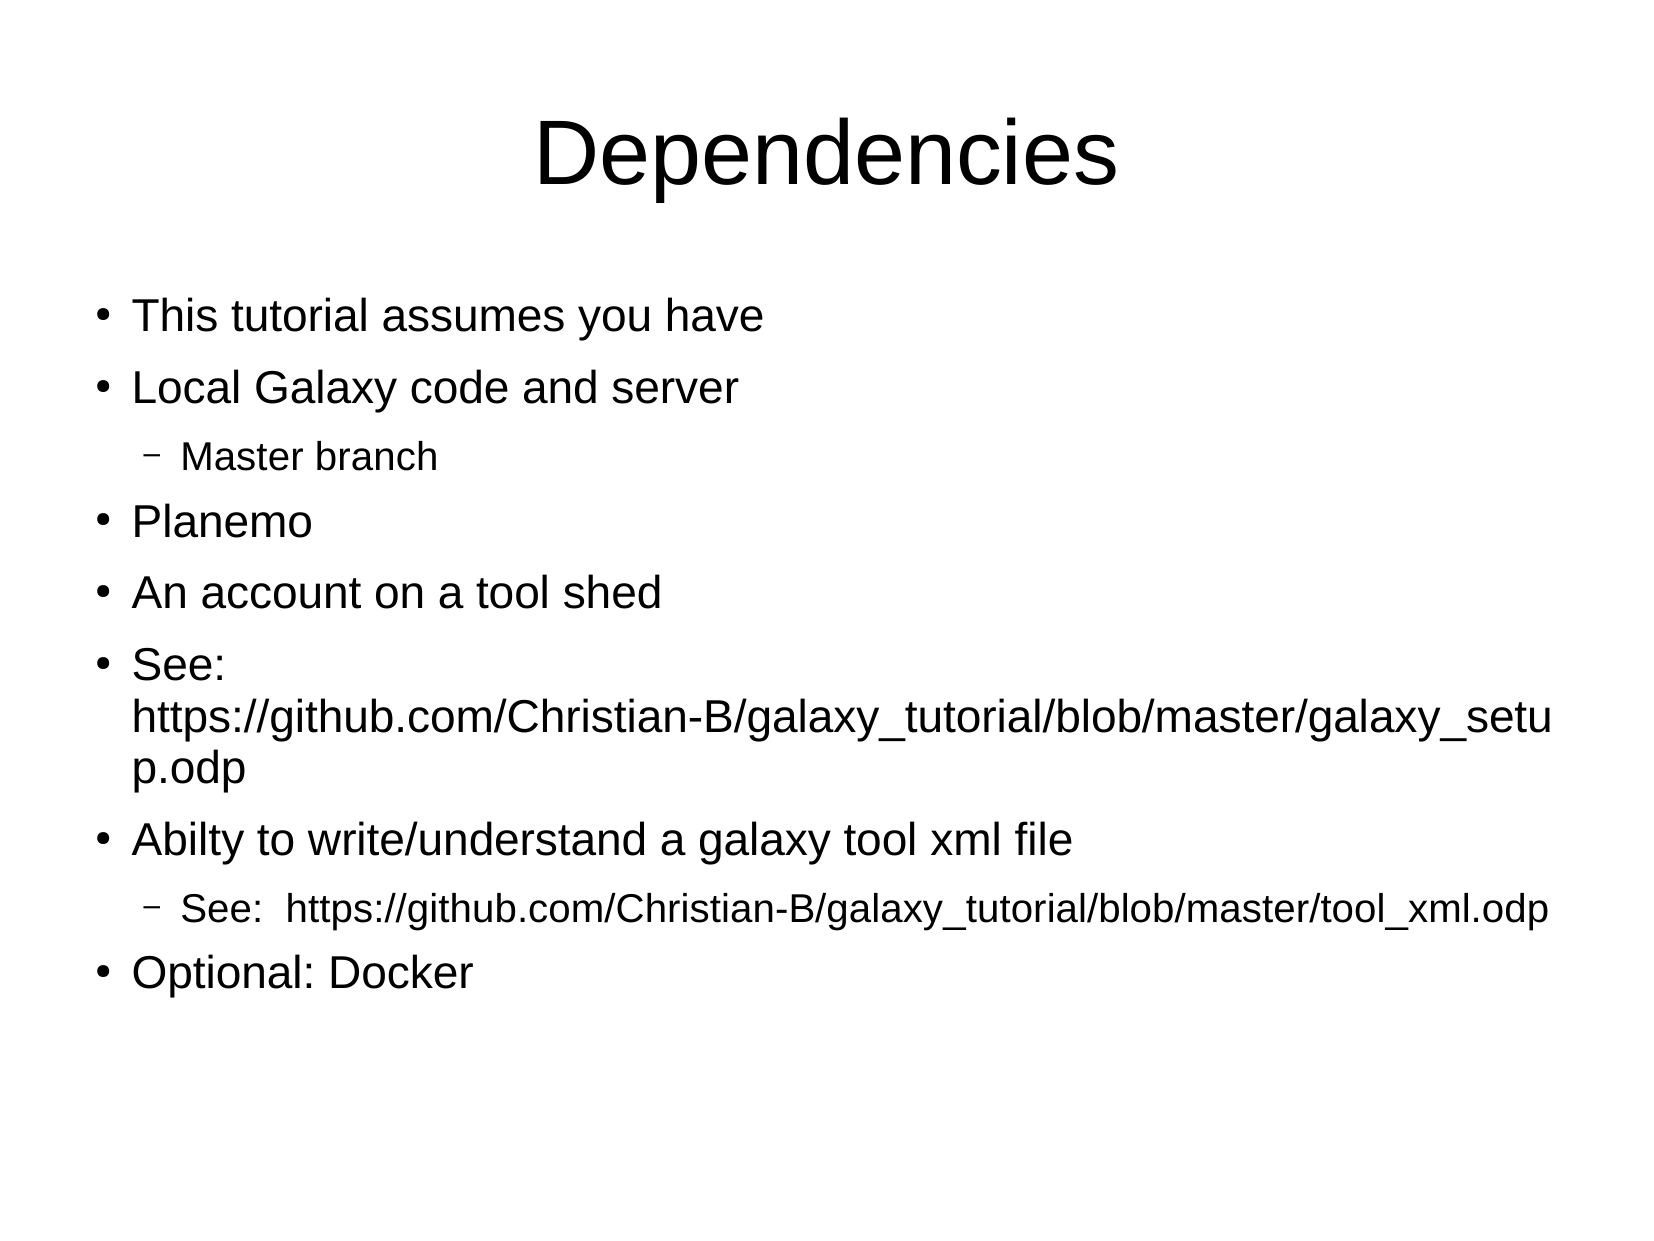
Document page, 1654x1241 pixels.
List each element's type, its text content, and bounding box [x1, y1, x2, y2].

title Dependencies [82, 49, 1571, 257]
list This tutorial assumes you have Local Galaxy code and server Master branch Planemo An account on a tool shed See: https://github.com/Christian-B/galaxy_tutorial/blob/master/galaxy_setup.odp Abilty to write/understand a galaxy tool xml file See: https://github.com/Christian-B/galaxy_tutorial/blob/master/tool_xml.odp Optional: Docker [82, 290, 1571, 1010]
